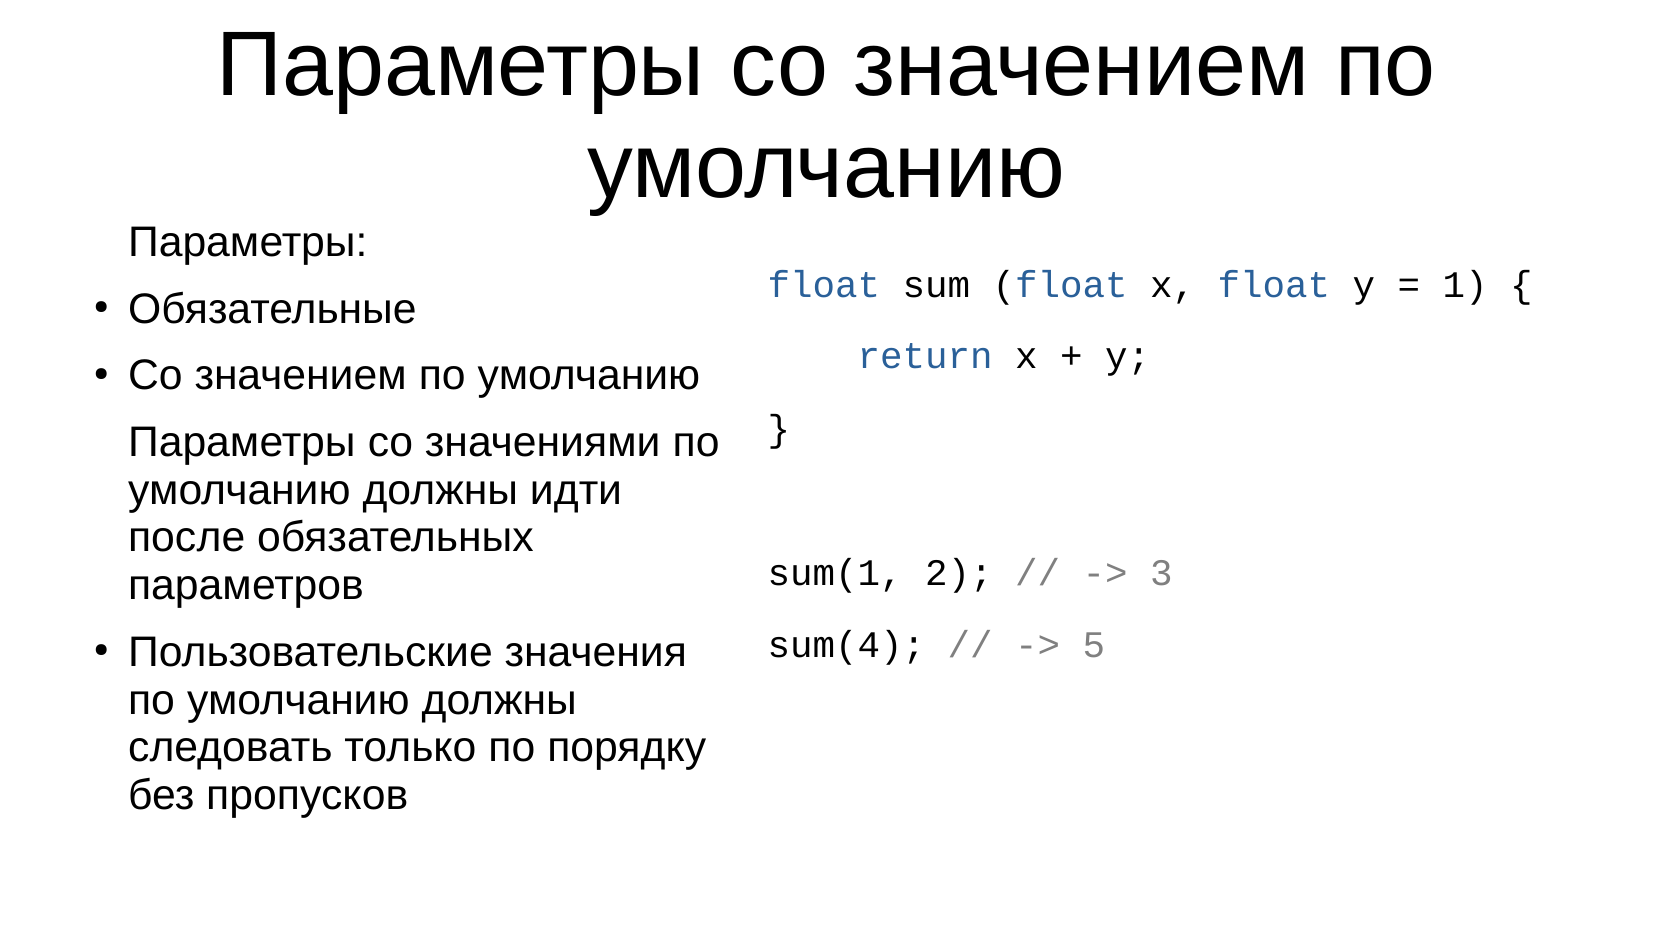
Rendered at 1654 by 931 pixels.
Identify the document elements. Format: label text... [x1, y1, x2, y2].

list float sum (float x, float y = 1) { return x + y; } sum(1, 2); // -> 3 sum(4); // -> 5 [767, 265, 1593, 798]
title Параметры со значением по умолчанию [82, 12, 1571, 218]
list Параметры: Обязательные Со значением по умолчанию Параметры со значениями по умолчанию должны идти после обязательных параметров Пользовательские значения по умолчанию должны следовать только по порядку без пропусков [82, 217, 739, 827]
